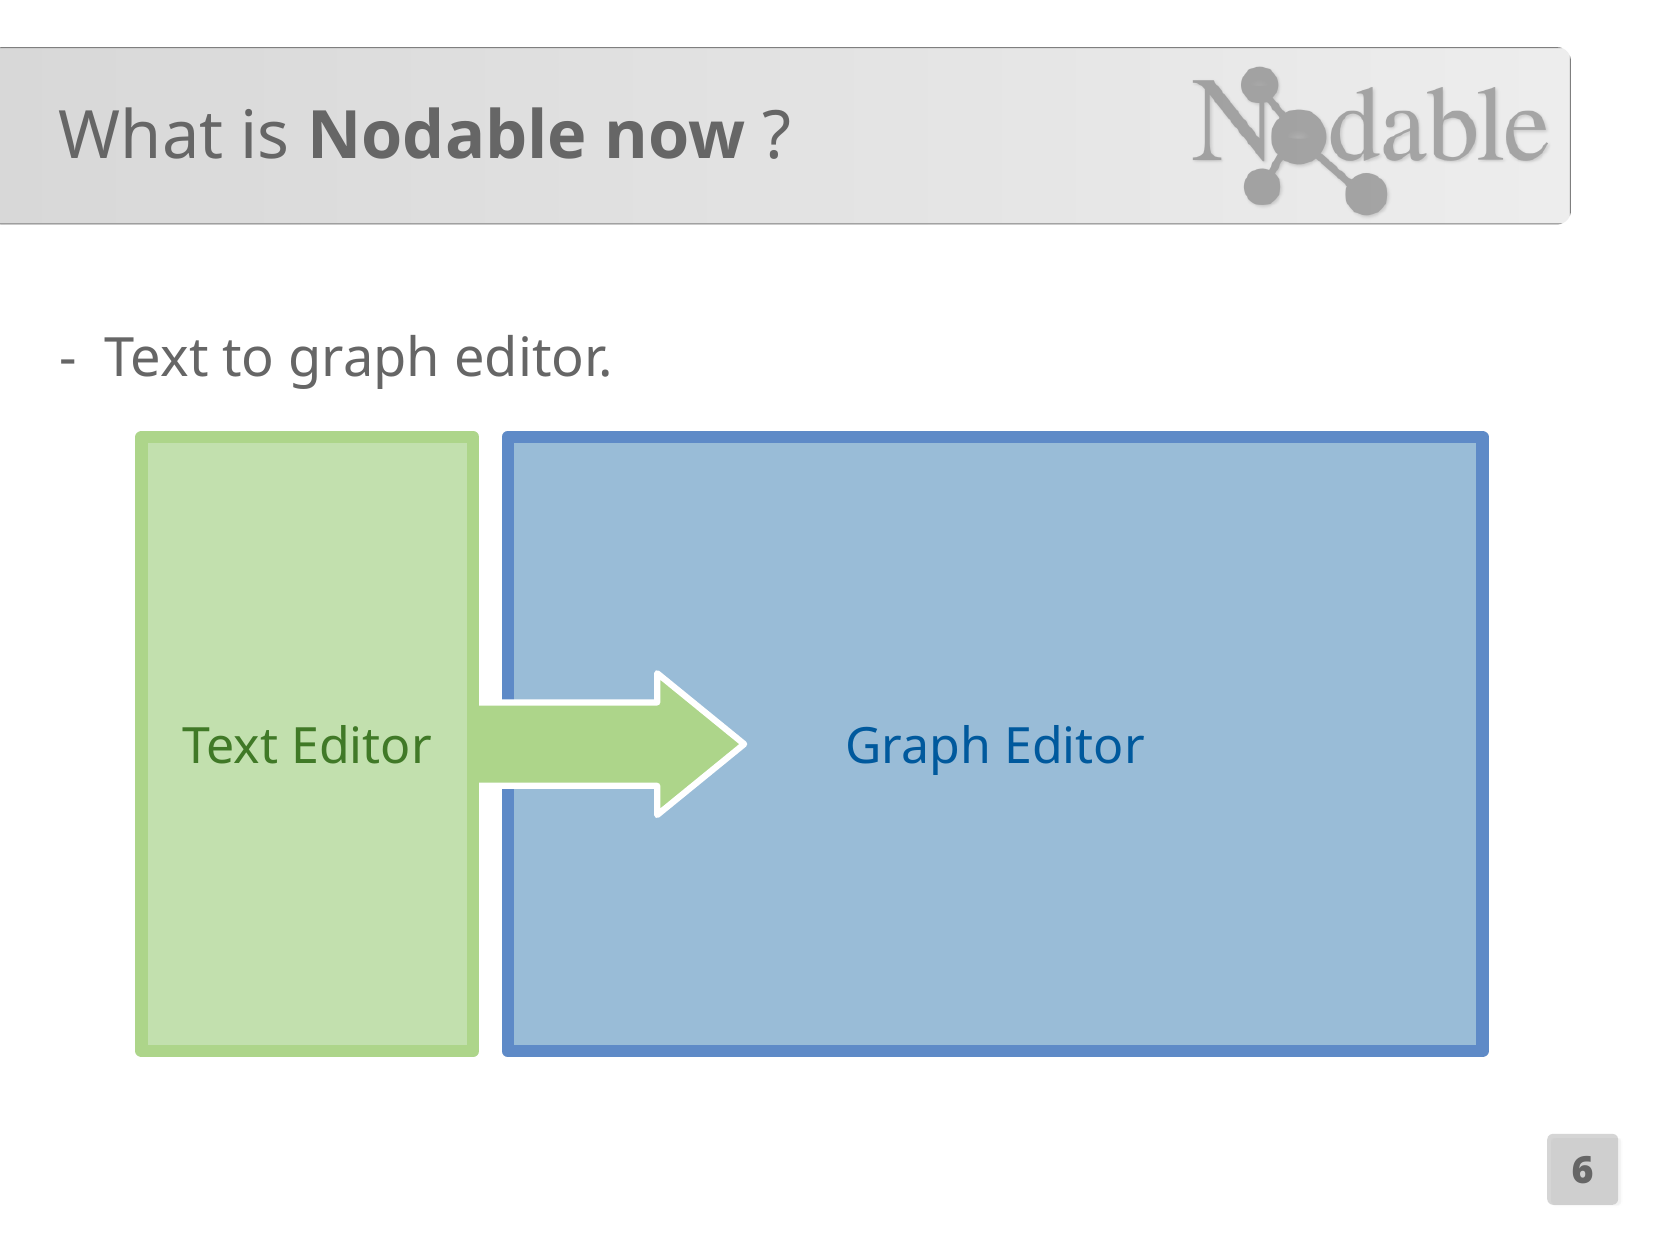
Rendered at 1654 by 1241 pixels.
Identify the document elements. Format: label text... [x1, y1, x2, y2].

text_box Graph Editor [507, 436, 1483, 1052]
list - Text to graph editor. [59, 318, 1384, 438]
title What is Nodable now ? [59, 59, 1075, 207]
text_box Text Editor [141, 436, 473, 1052]
text_box [473, 673, 745, 816]
